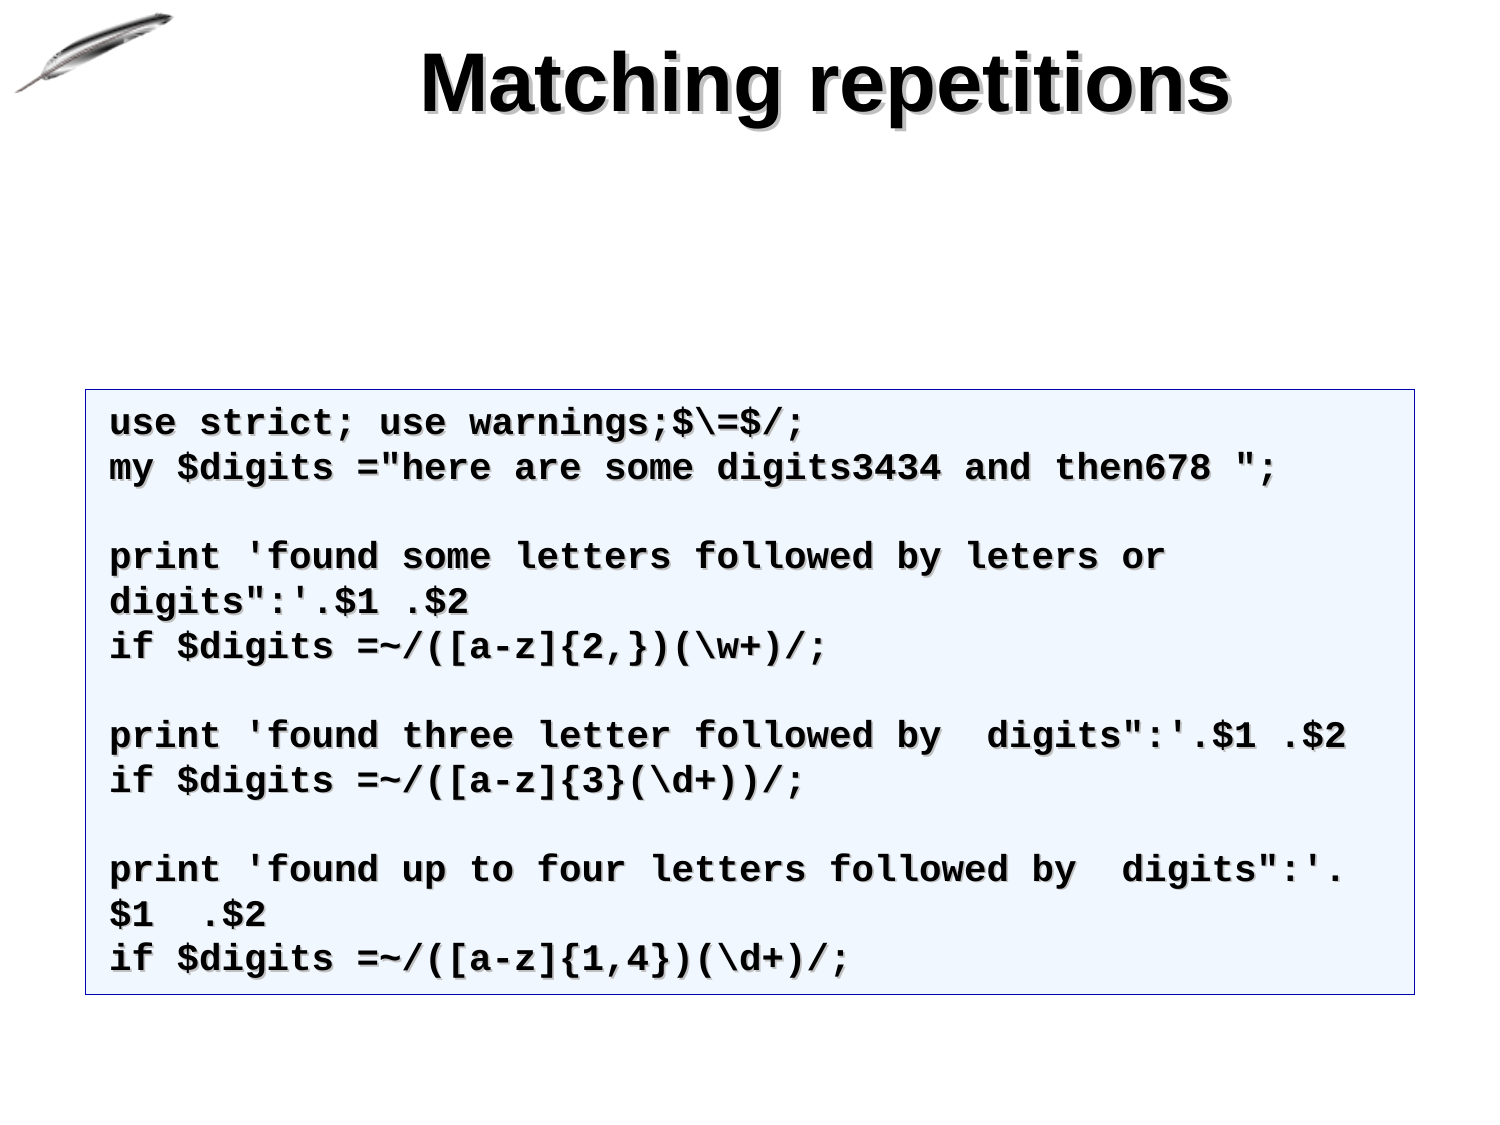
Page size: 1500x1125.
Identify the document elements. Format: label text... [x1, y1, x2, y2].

text_box use strict; use warnings;$\=$/; my $digits ="here are some digits3434 and then678 "; print 'found some letters followed by leters or digits":'.$1 .$2 if $digits =~/([a-z]{2,})(\w+)/; print 'found three letter followed by digits":'.$1 .$2 if $digits =~/([a-z]{3}(\d+))/; print 'found up to four letters followed by digits":'.$1 .$2 if $digits =~/([a-z]{1,4})(\d+)/; [85, 389, 1415, 994]
title Matching repetitions [419, 0, 1459, 176]
picture [11, 11, 179, 95]
